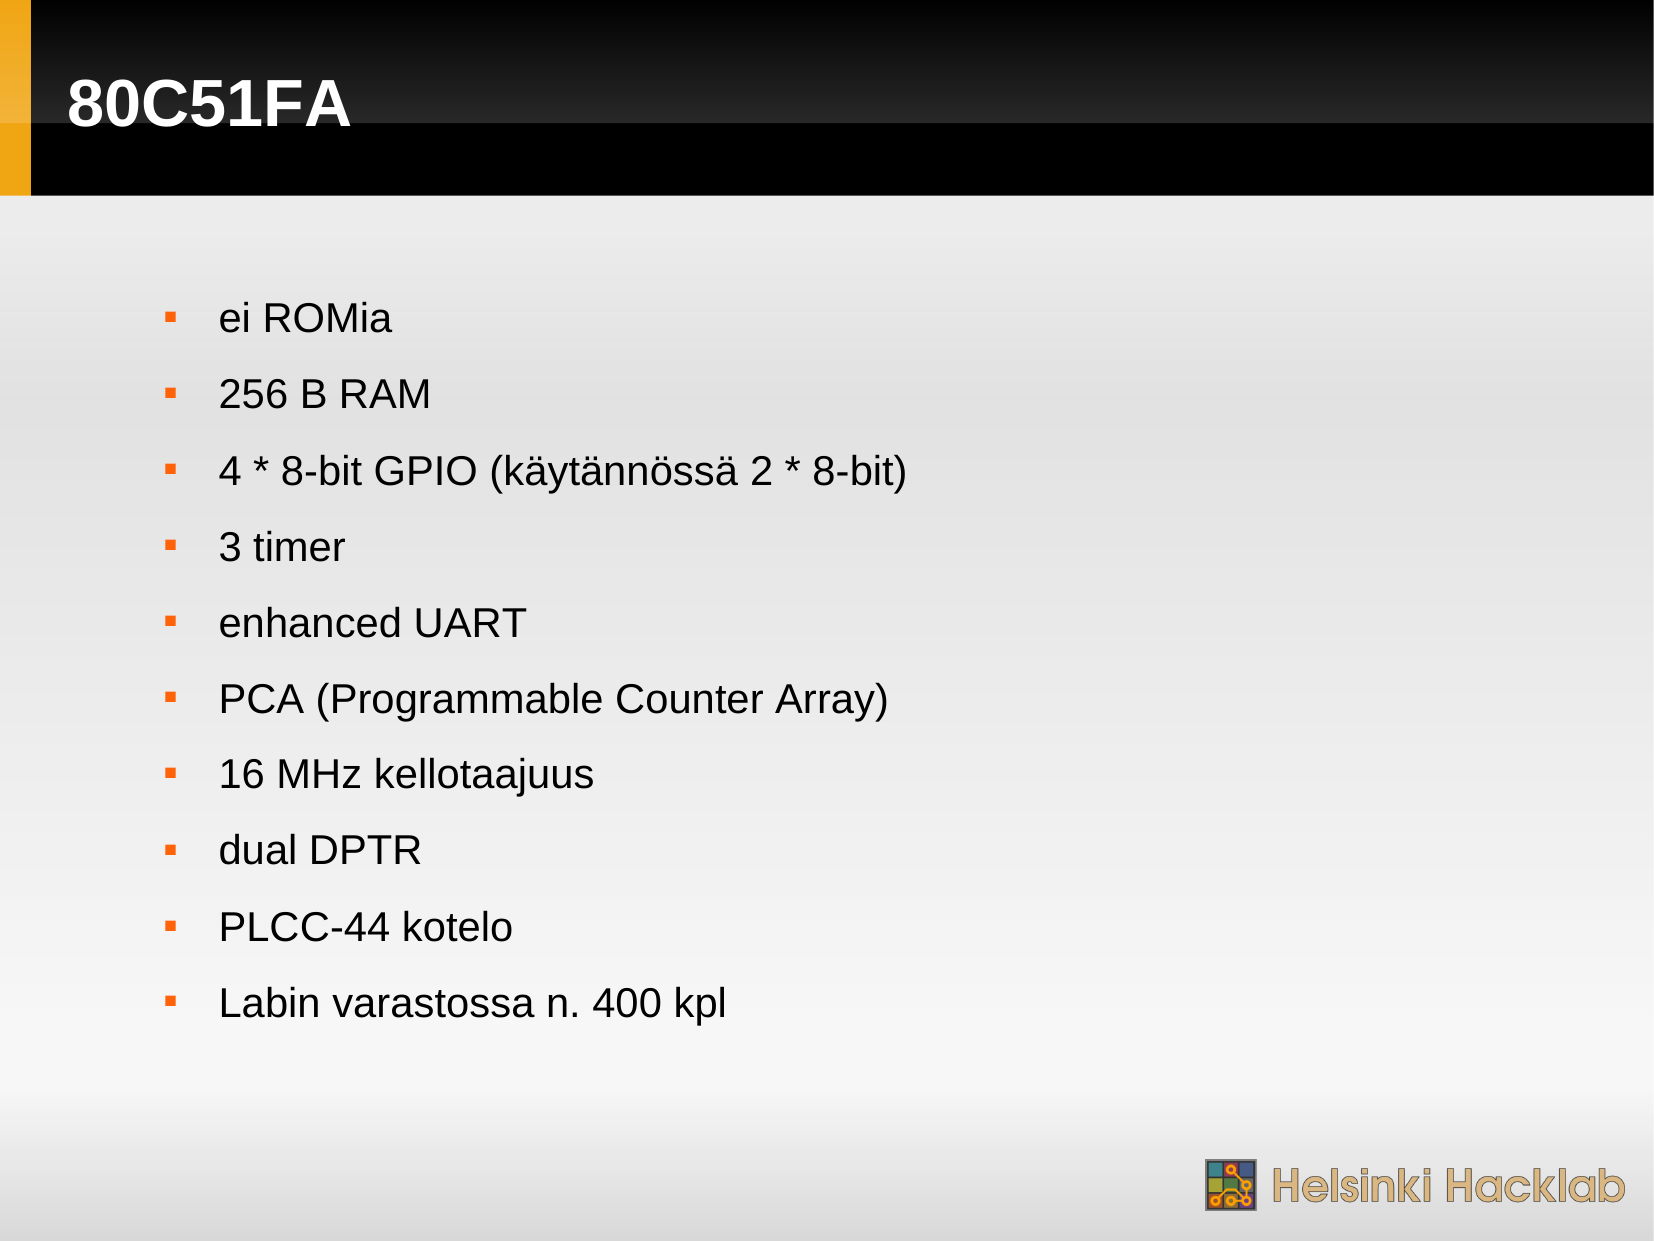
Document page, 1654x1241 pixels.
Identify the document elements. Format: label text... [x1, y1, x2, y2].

list ei ROMia 256 B RAM 4 * 8-bit GPIO (käytännössä 2 * 8-bit) 3 timer enhanced UART PCA (Programmable Counter Array) 16 MHz kellotaajuus dual DPTR PLCC-44 kotelo Labin varastossa n. 400 kpl [147, 295, 1536, 1114]
picture [0, 0, 1654, 1241]
title 80C51FA [67, 0, 1556, 208]
